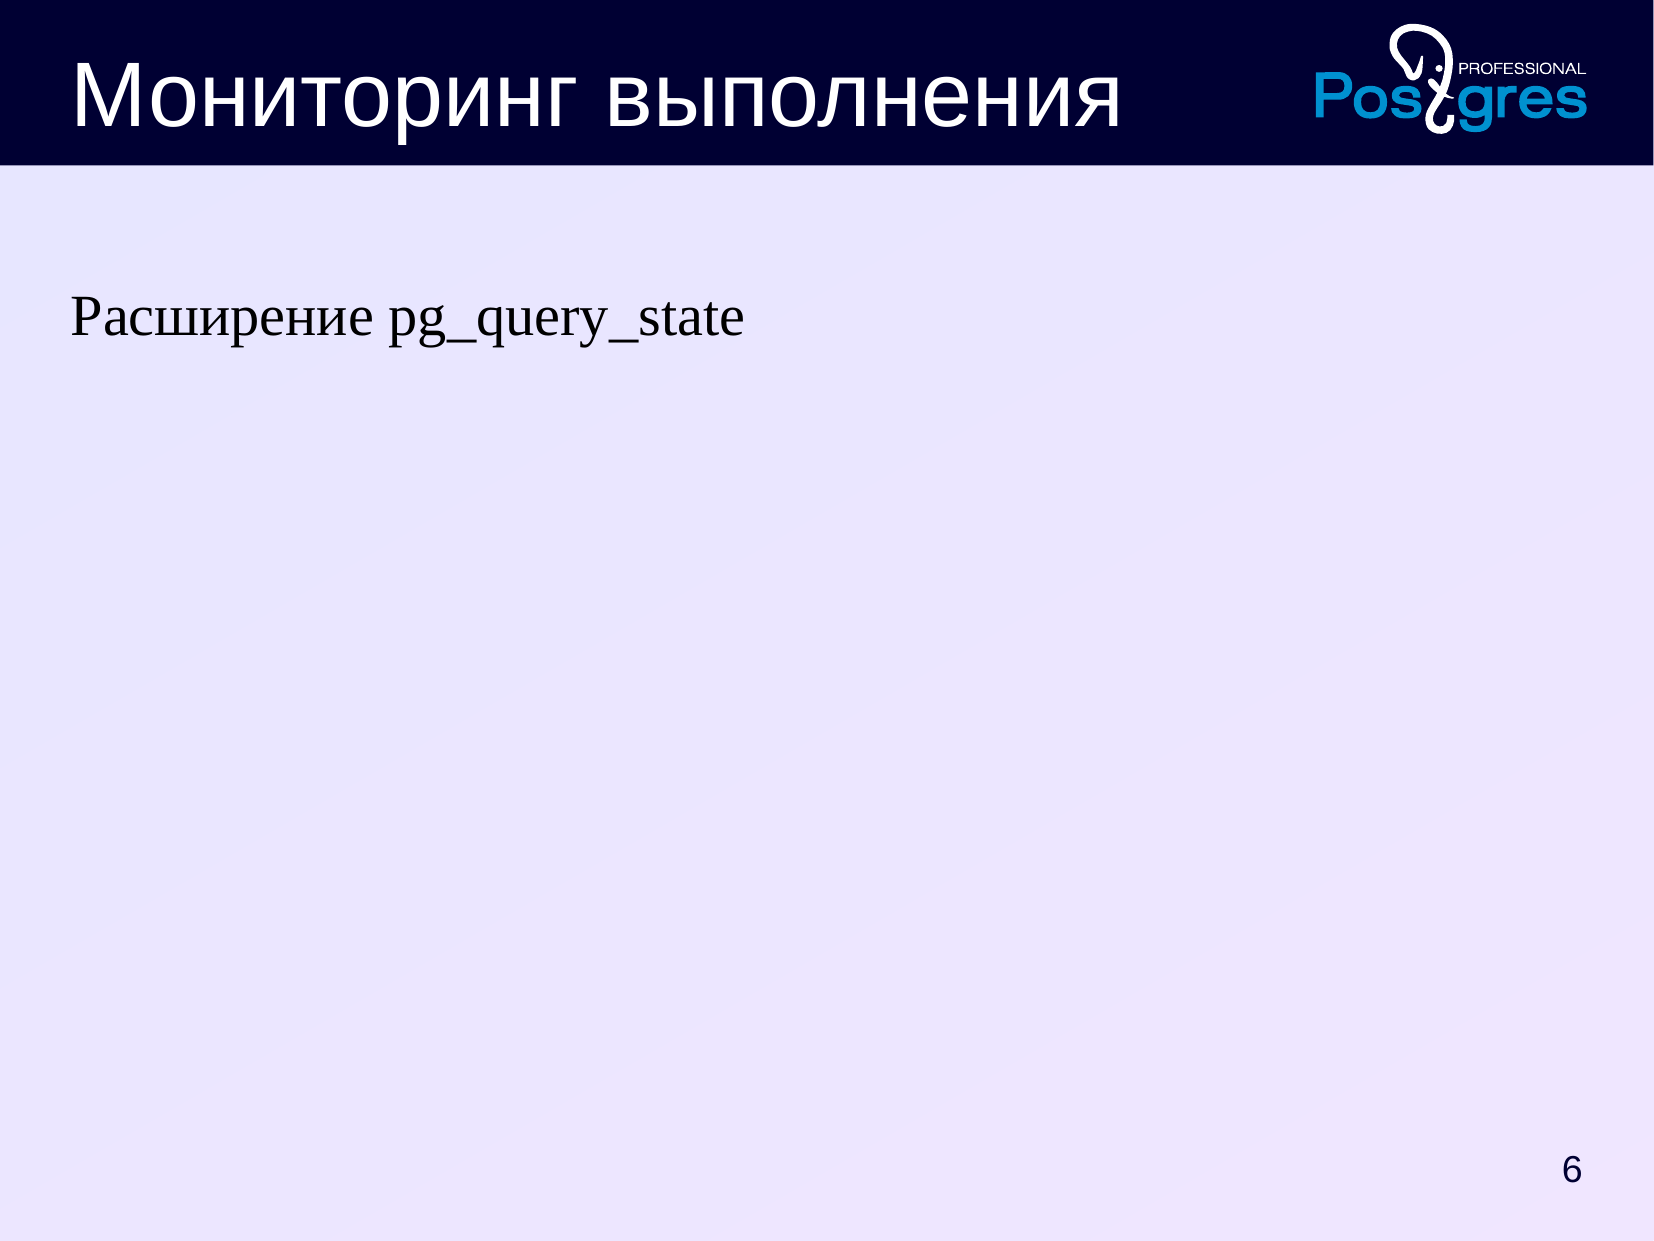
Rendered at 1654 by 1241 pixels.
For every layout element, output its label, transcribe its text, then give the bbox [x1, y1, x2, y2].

title Мониторинг выполнения [70, 43, 1241, 147]
list Расширение pg_query_state [70, 283, 1583, 1134]
